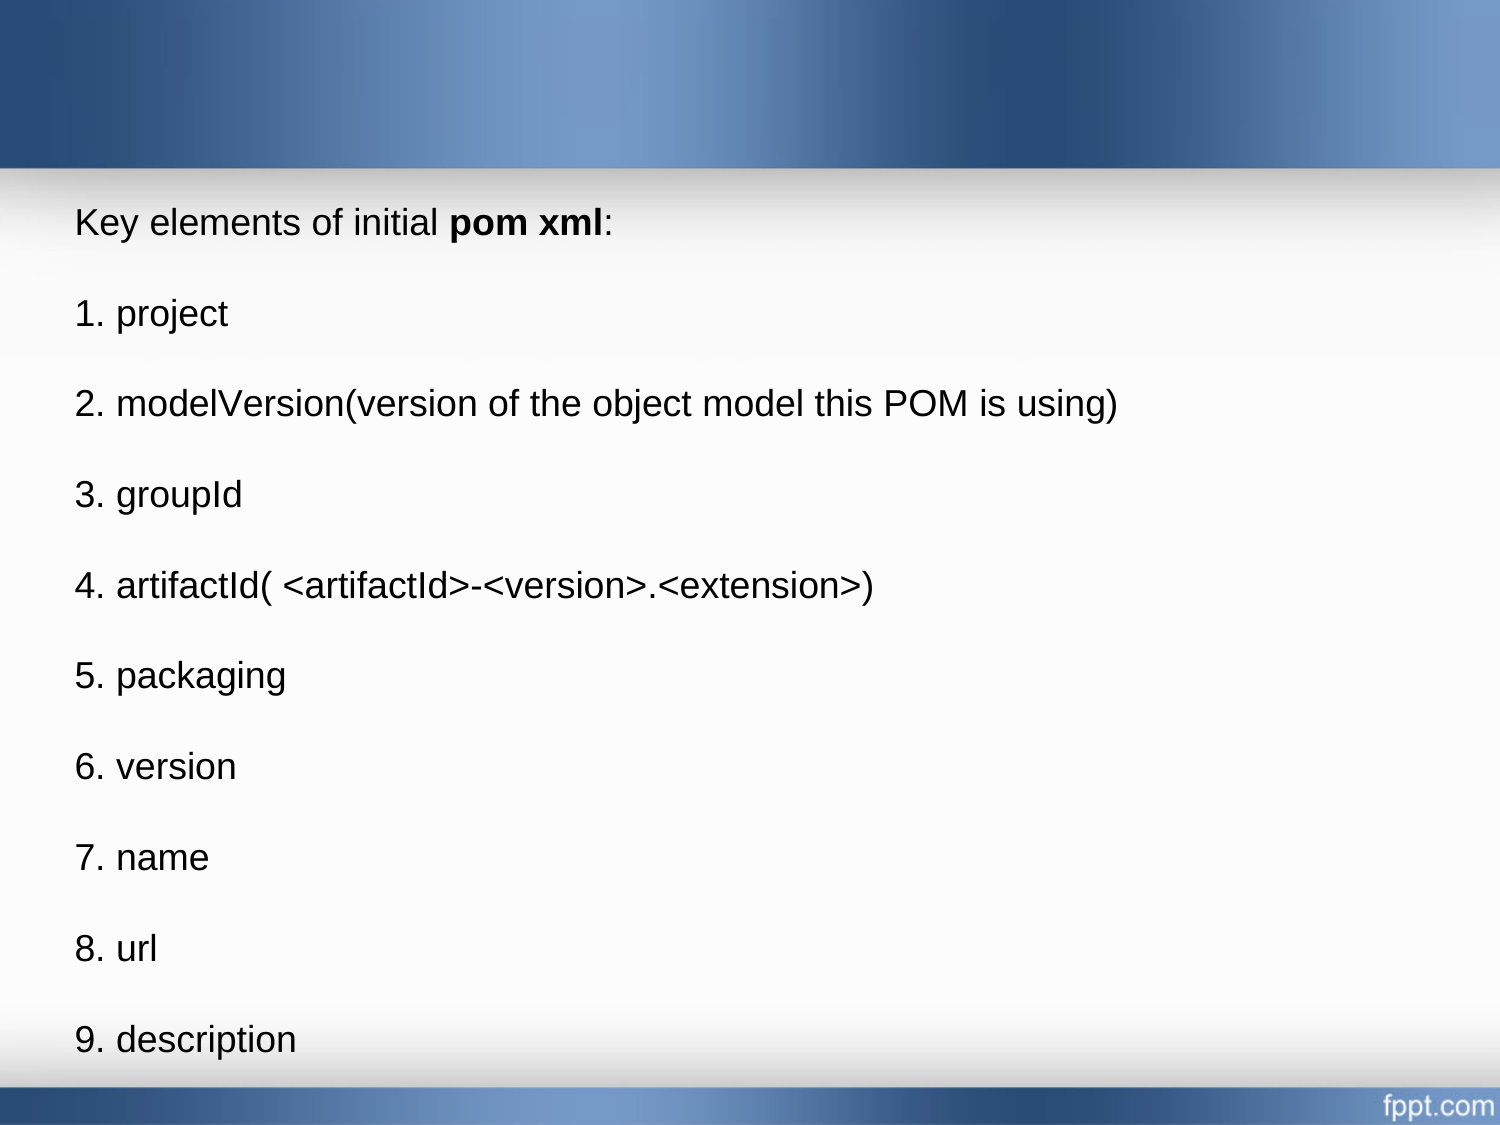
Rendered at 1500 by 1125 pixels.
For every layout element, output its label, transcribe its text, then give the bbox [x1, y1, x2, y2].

picture [0, 0, 1500, 1125]
text_box Key elements of initial pom xml: 1. project 2. modelVersion(version of the object model this POM is using) 3. groupId 4. artifactId( <artifactId>-<version>.<extension>) 5. packaging 6. version 7. name 8. url 9. description [59, 190, 1426, 1125]
